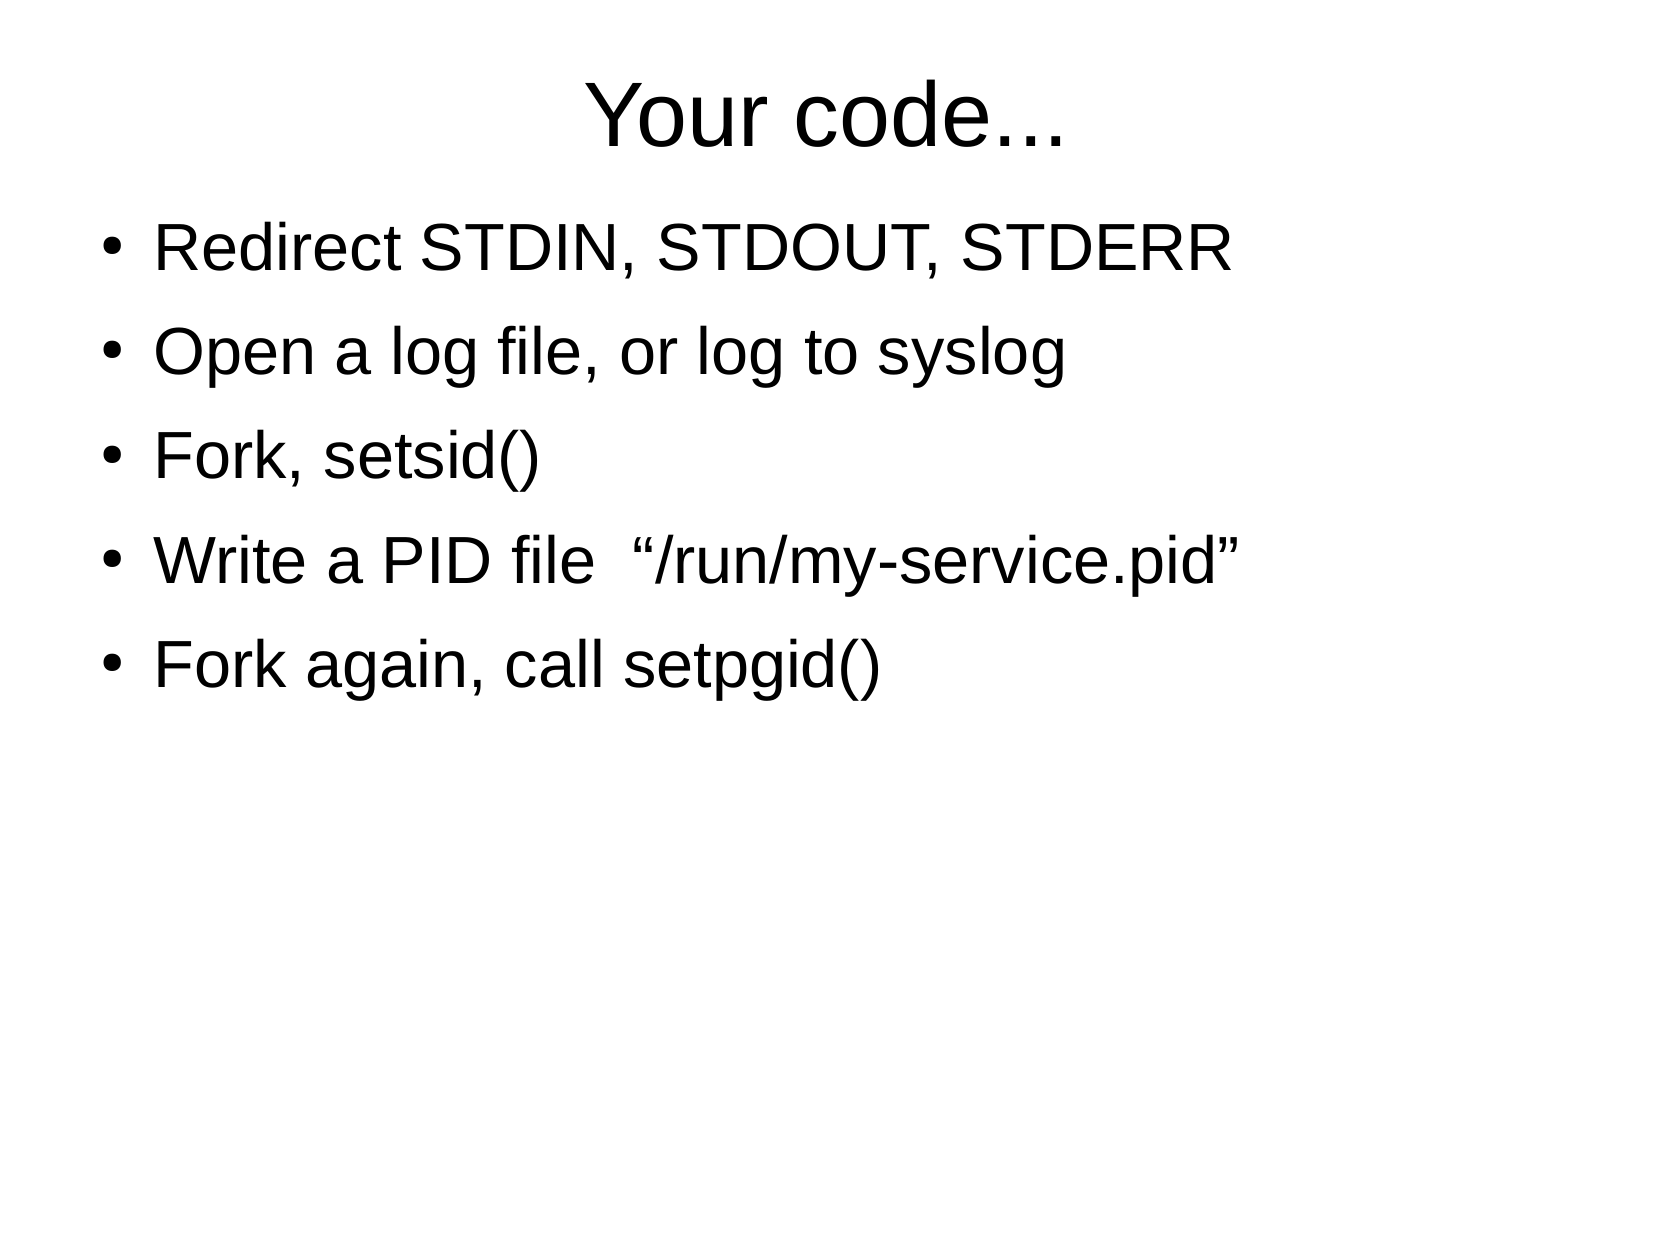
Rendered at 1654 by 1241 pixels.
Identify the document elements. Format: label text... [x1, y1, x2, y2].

title Your code... [82, 49, 1571, 181]
list Redirect STDIN, STDOUT, STDERR Open a log file, or log to syslog Fork, setsid() Write a PID file “/run/my-service.pid” Fork again, call setpgid() [82, 210, 1571, 1010]
